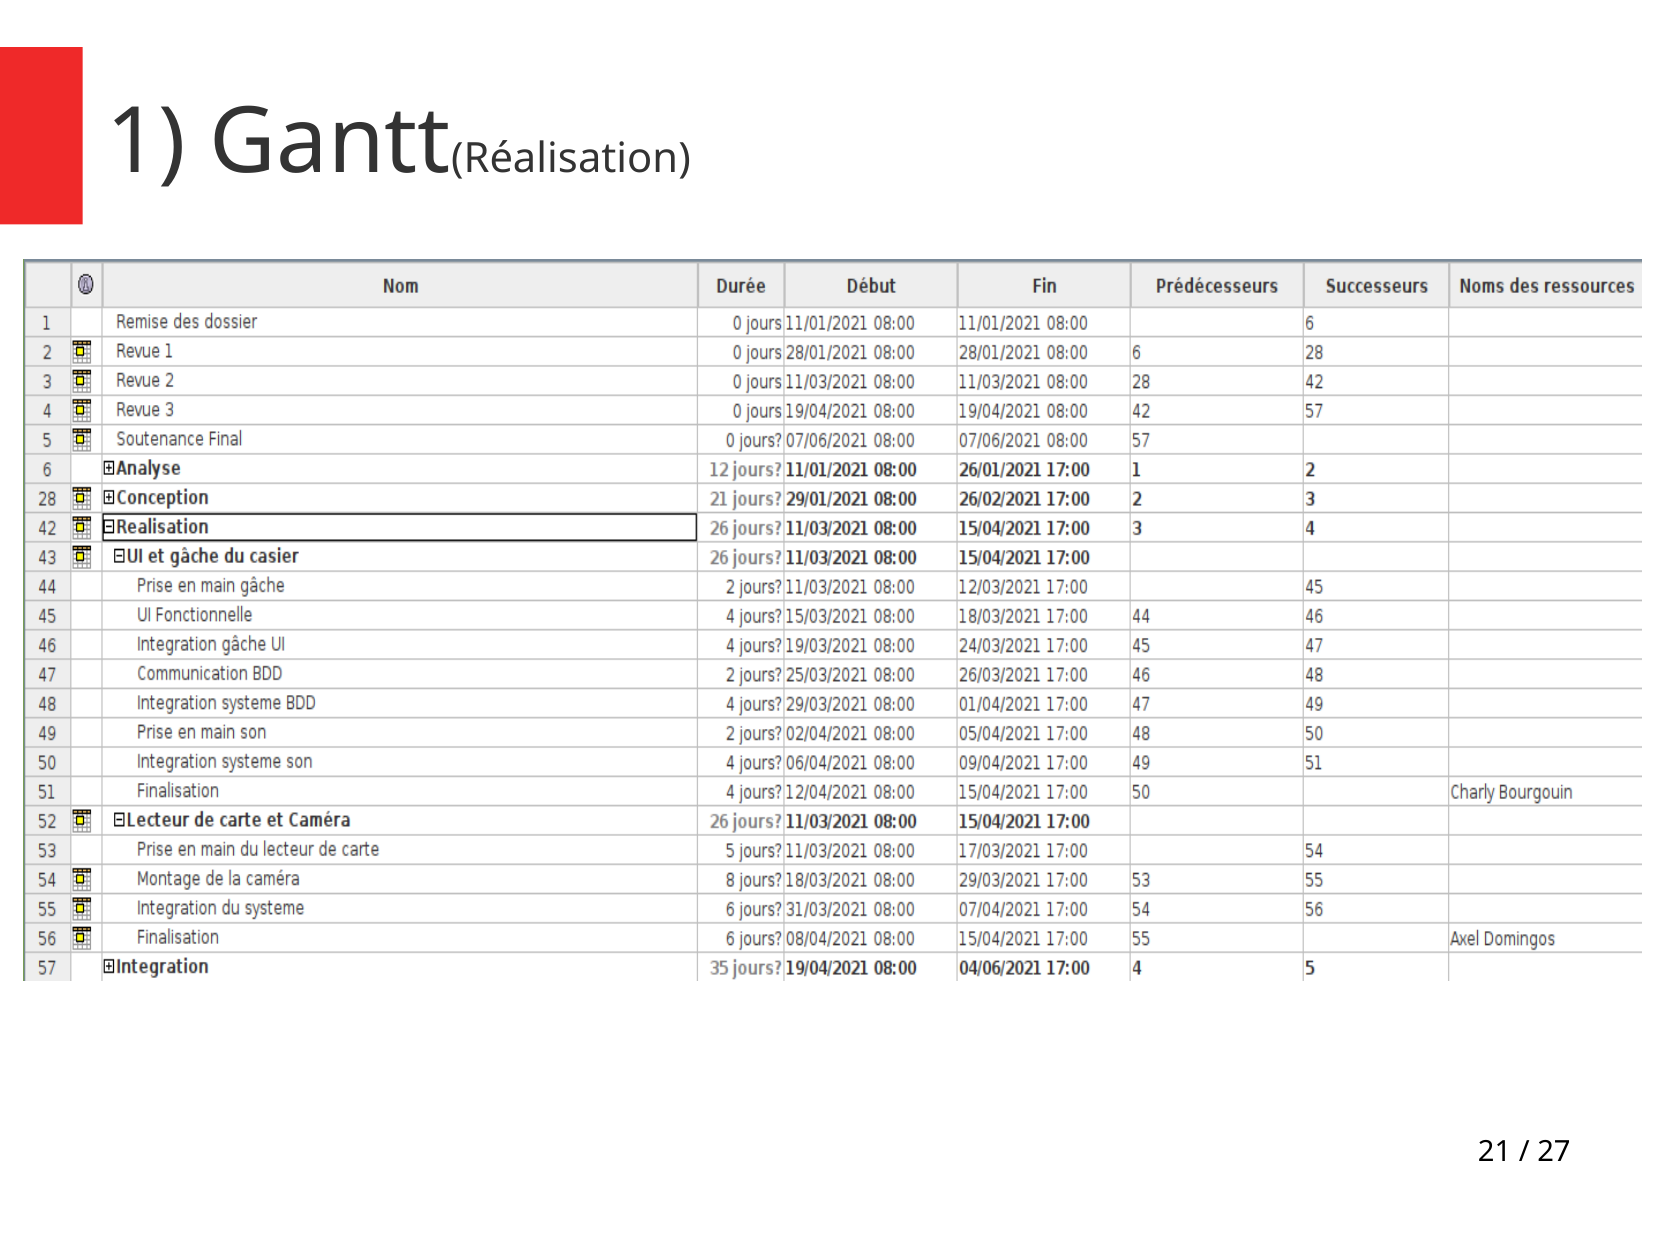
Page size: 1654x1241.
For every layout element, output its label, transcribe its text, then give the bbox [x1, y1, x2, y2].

picture [23, 259, 1642, 981]
title 1) Gantt(Réalisation) [106, 49, 1619, 225]
